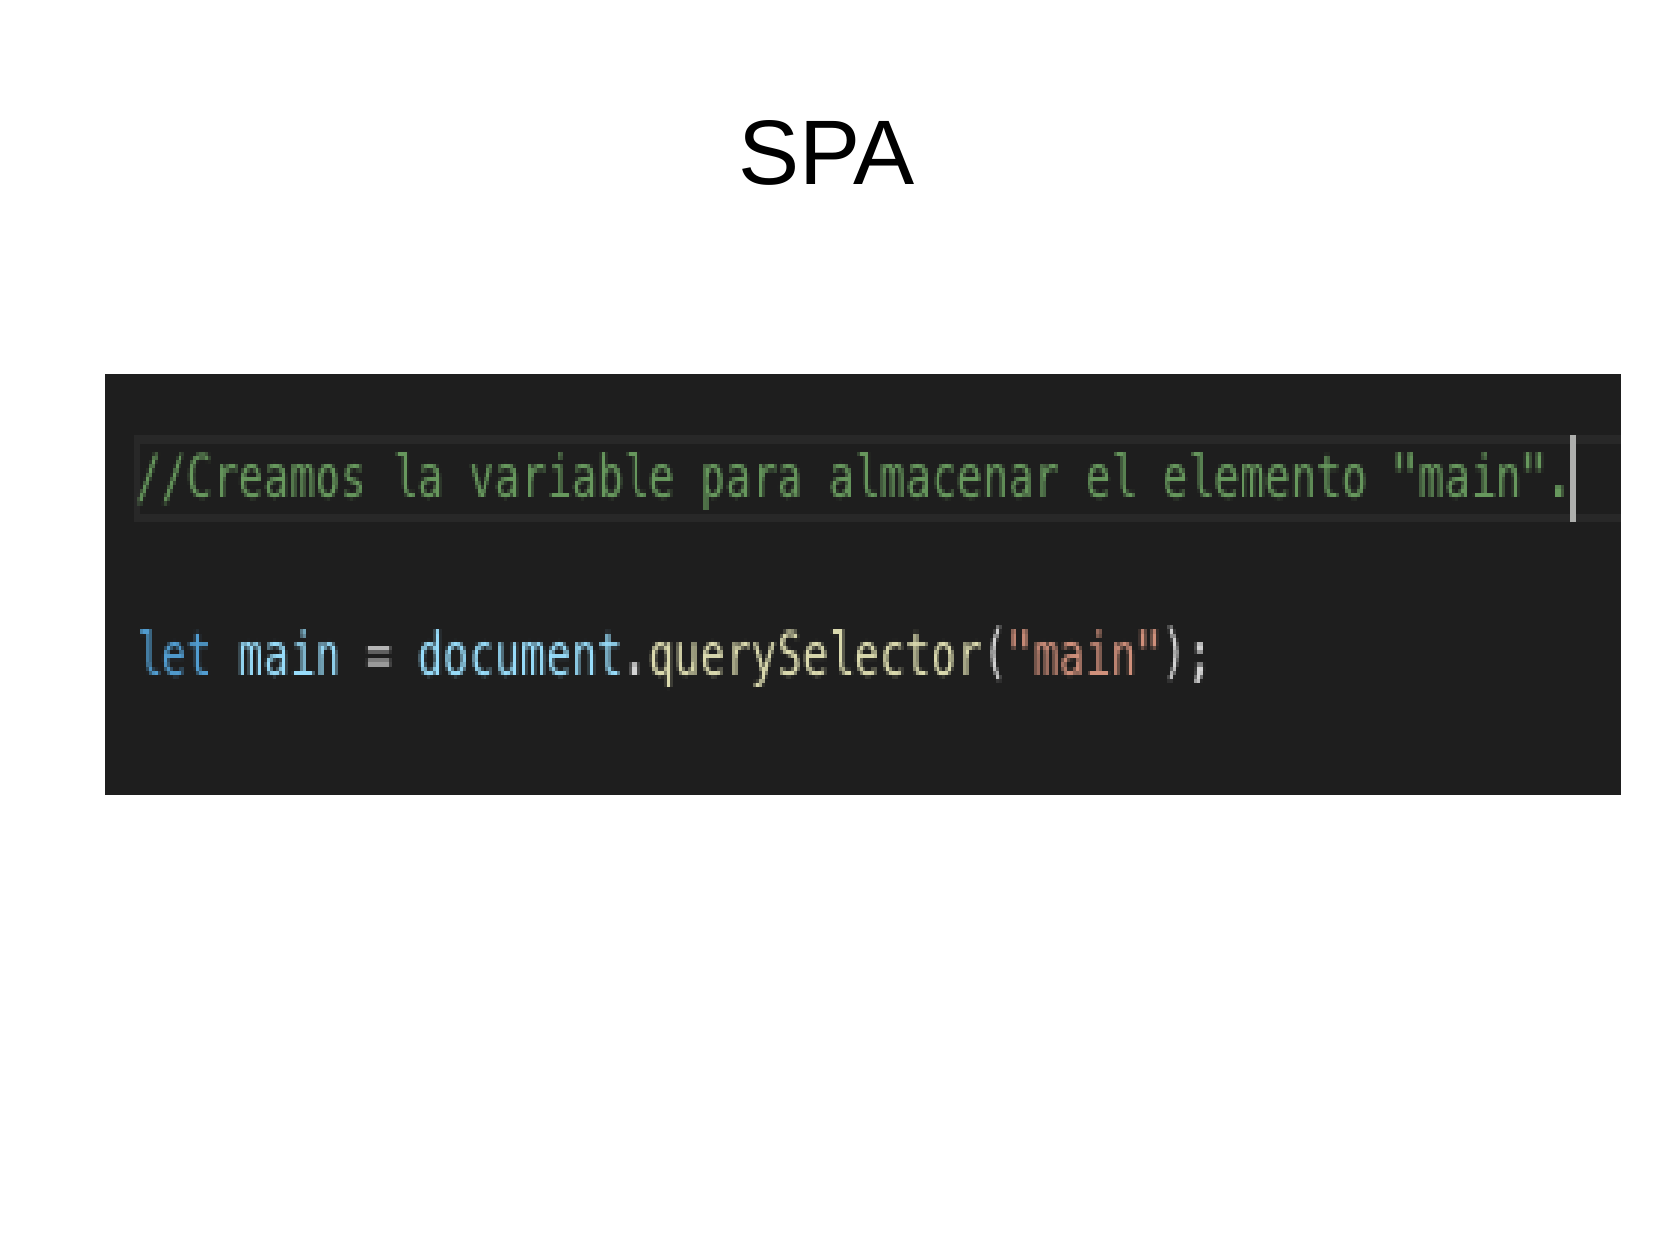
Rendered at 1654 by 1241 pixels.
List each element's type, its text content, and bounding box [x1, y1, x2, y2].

picture [105, 374, 1621, 796]
title SPA [82, 49, 1571, 257]
